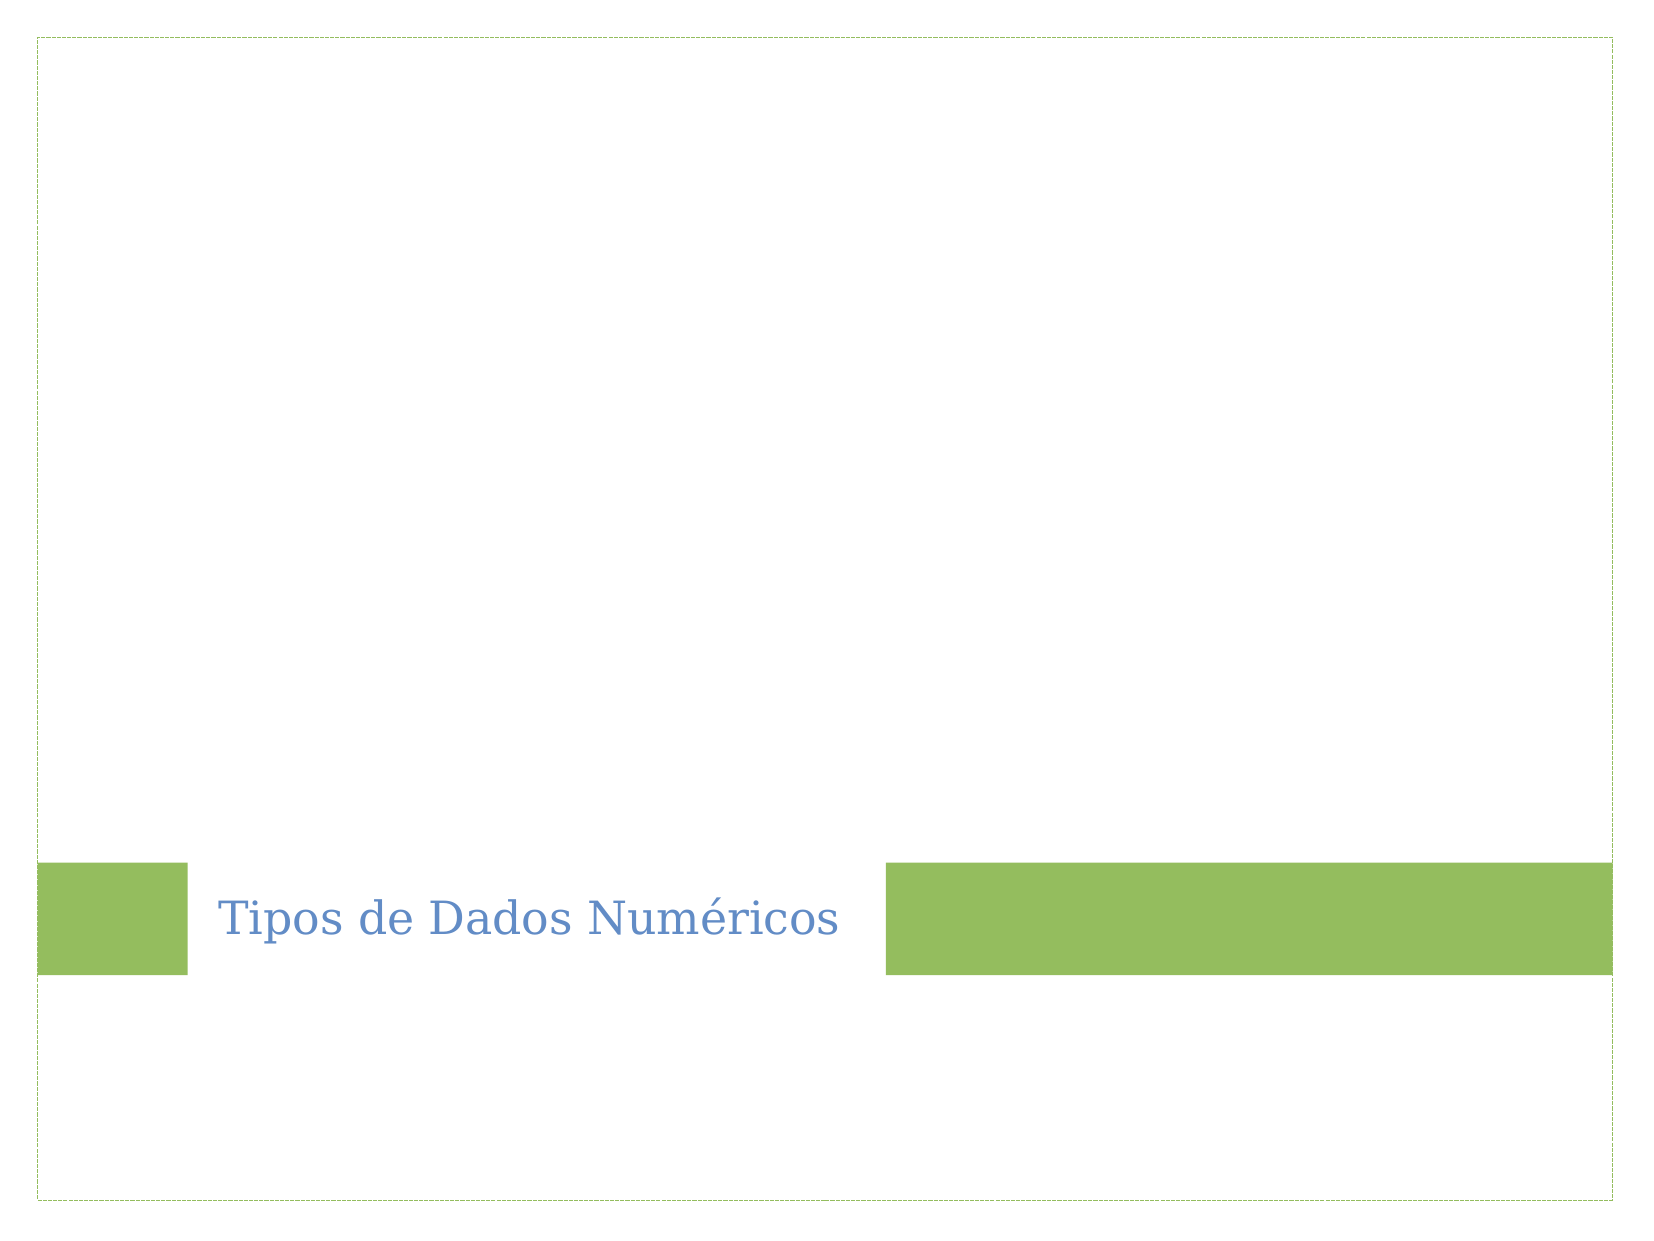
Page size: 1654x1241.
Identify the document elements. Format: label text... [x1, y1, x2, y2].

text_box [37, 862, 188, 976]
text_box Tipos de Dados Numéricos [203, 884, 857, 953]
text_box [885, 862, 1613, 976]
